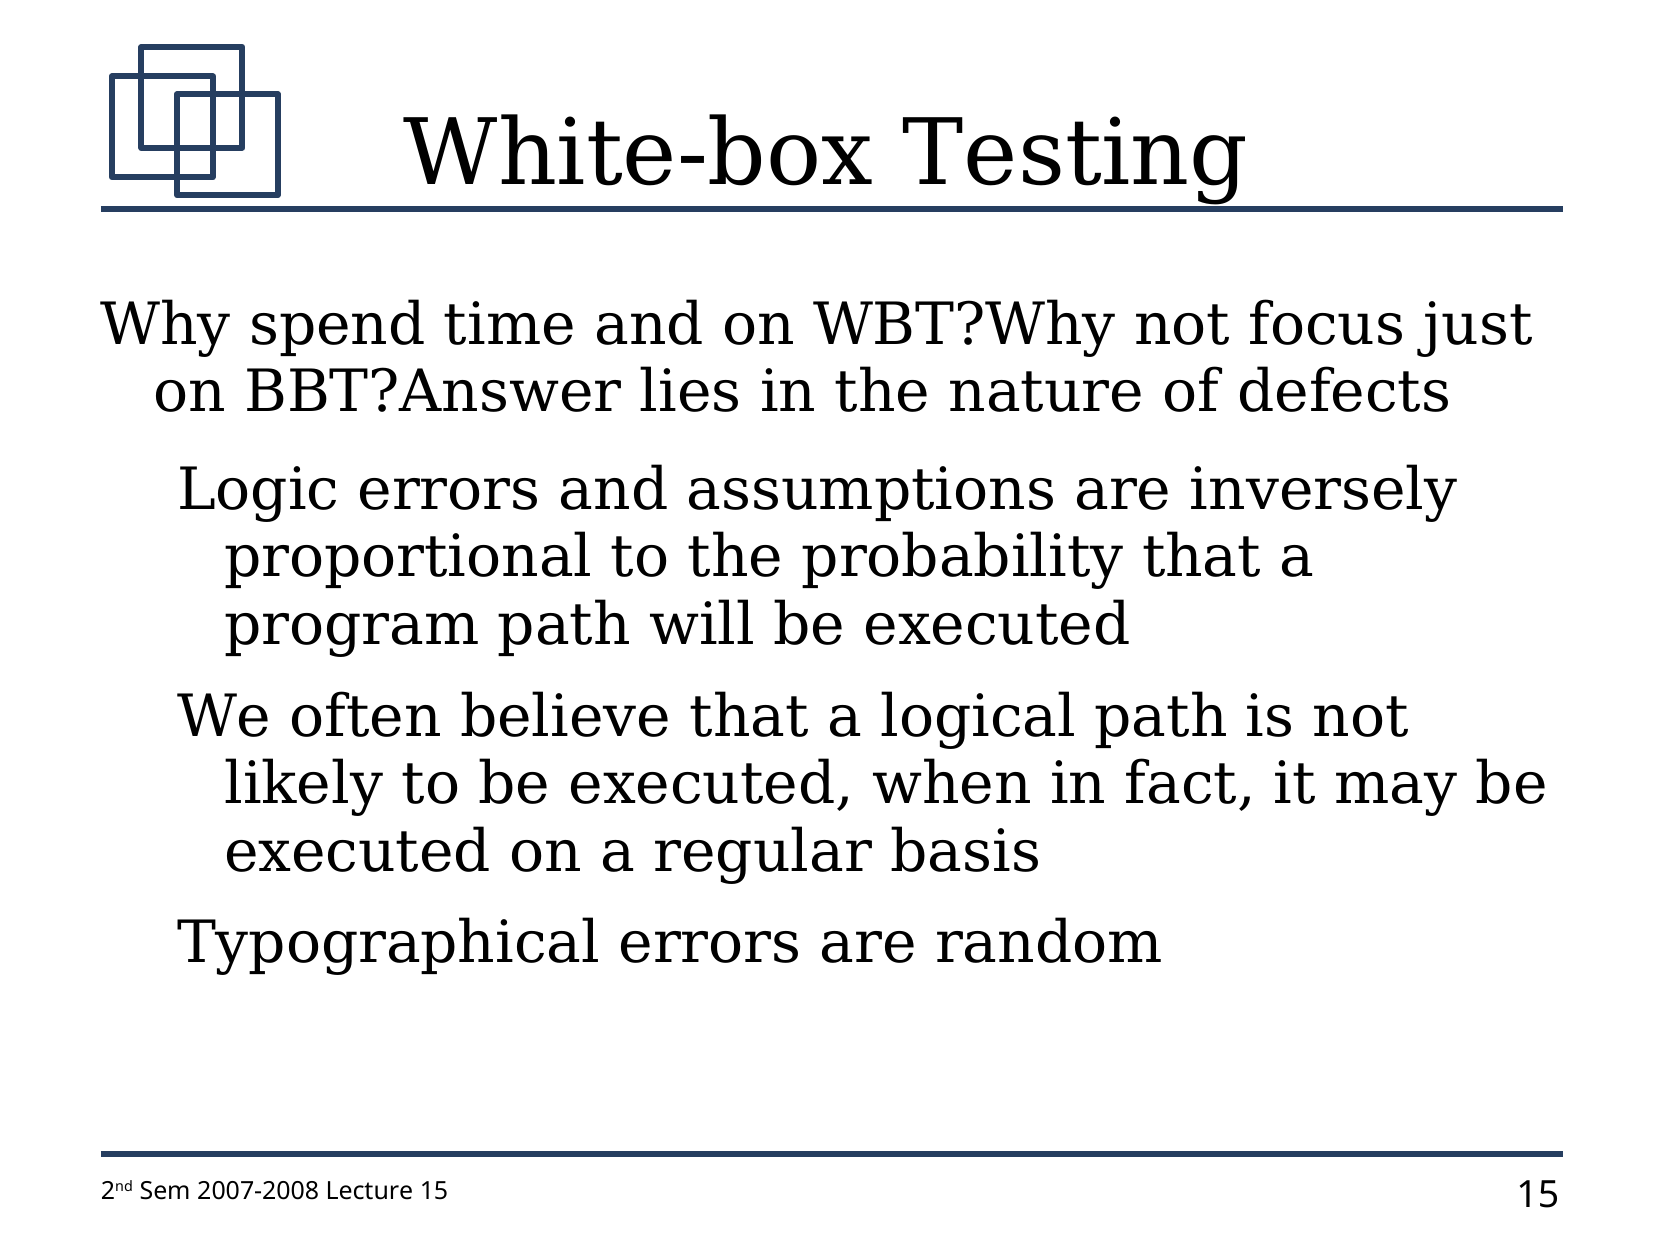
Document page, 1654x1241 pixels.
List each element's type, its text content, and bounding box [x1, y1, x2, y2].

title White-box Testing [82, 49, 1571, 257]
list Why spend time and on WBT?Why not focus just on BBT?Answer lies in the nature of defects Logic errors and assumptions are inversely proportional to the probability that a program path will be executed We often believe that a logical path is not likely to be executed, when in fact, it may be executed on a regular basis Typographical errors are random [82, 290, 1571, 1109]
